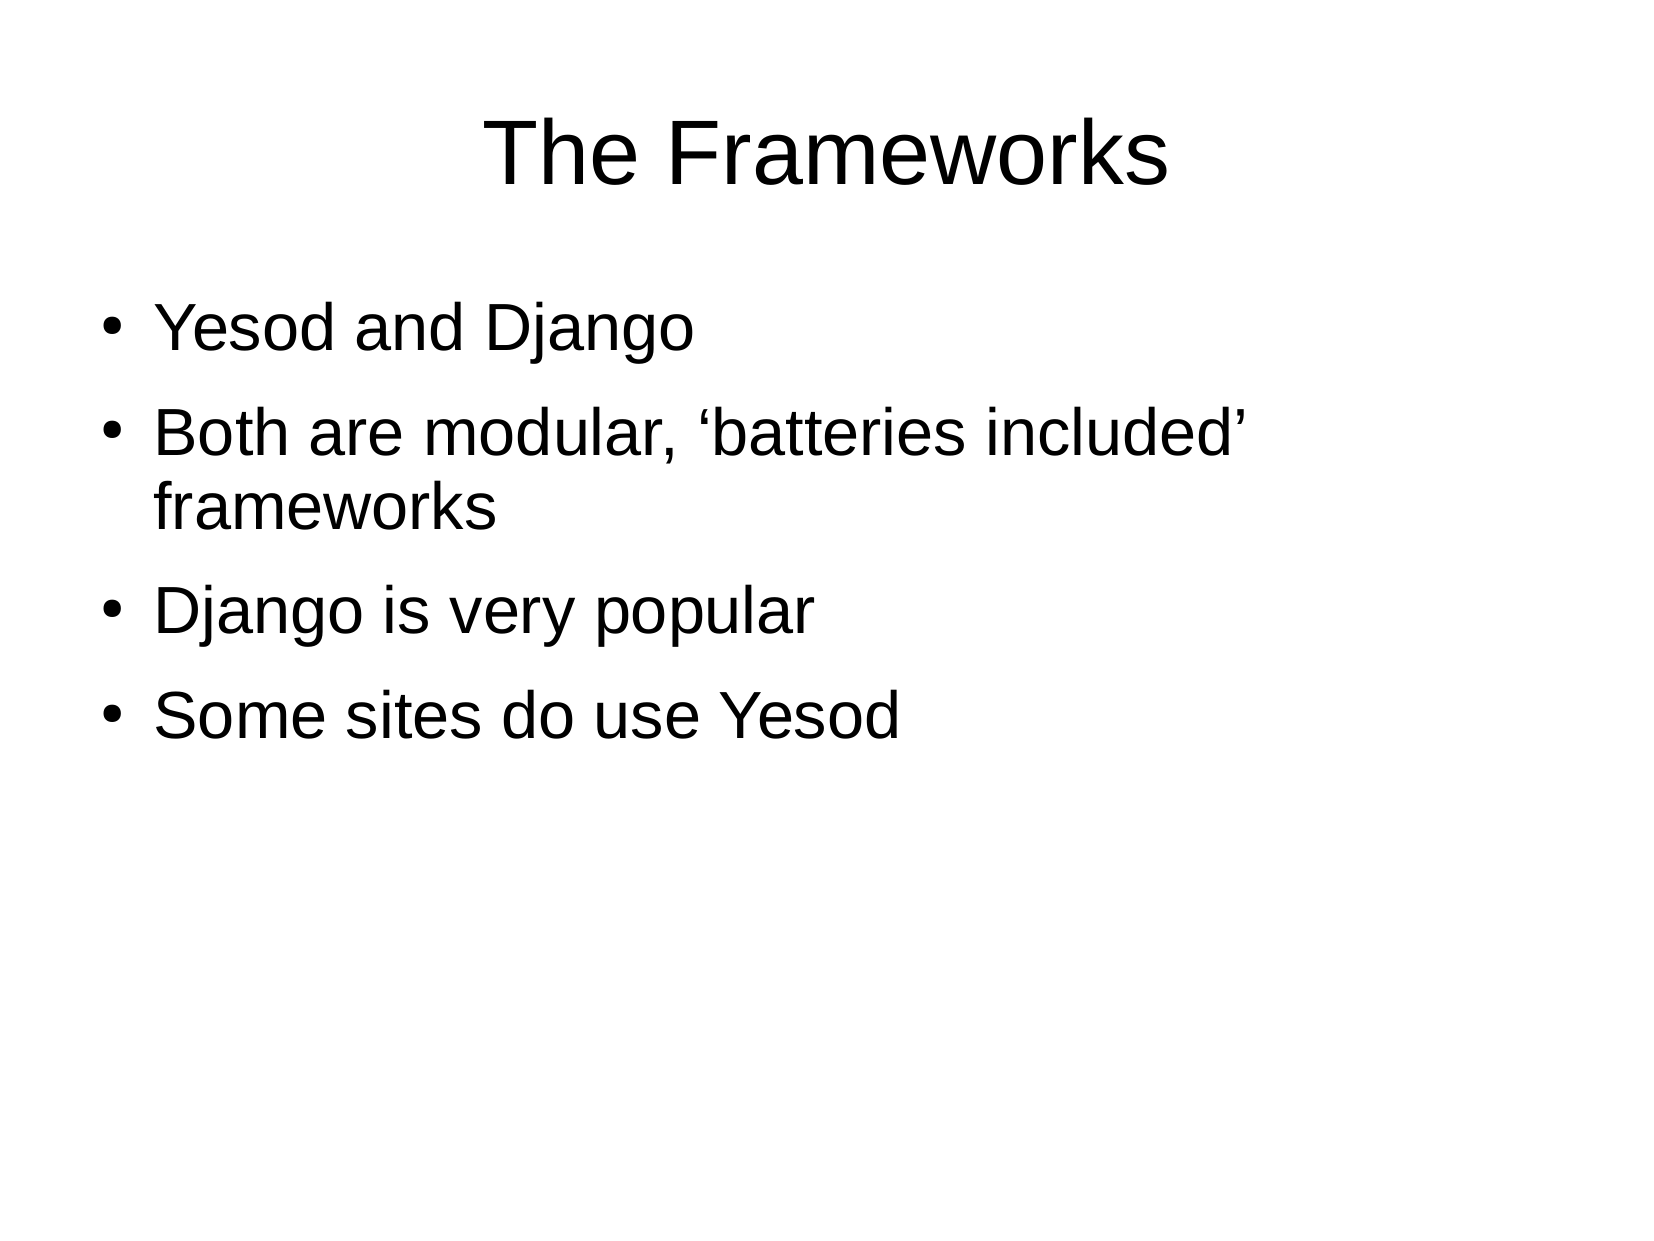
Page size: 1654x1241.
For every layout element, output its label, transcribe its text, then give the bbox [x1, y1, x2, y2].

title The Frameworks [82, 49, 1571, 257]
list Yesod and Django Both are modular, ‘batteries included’ frameworks Django is very popular Some sites do use Yesod [82, 290, 1571, 1010]
